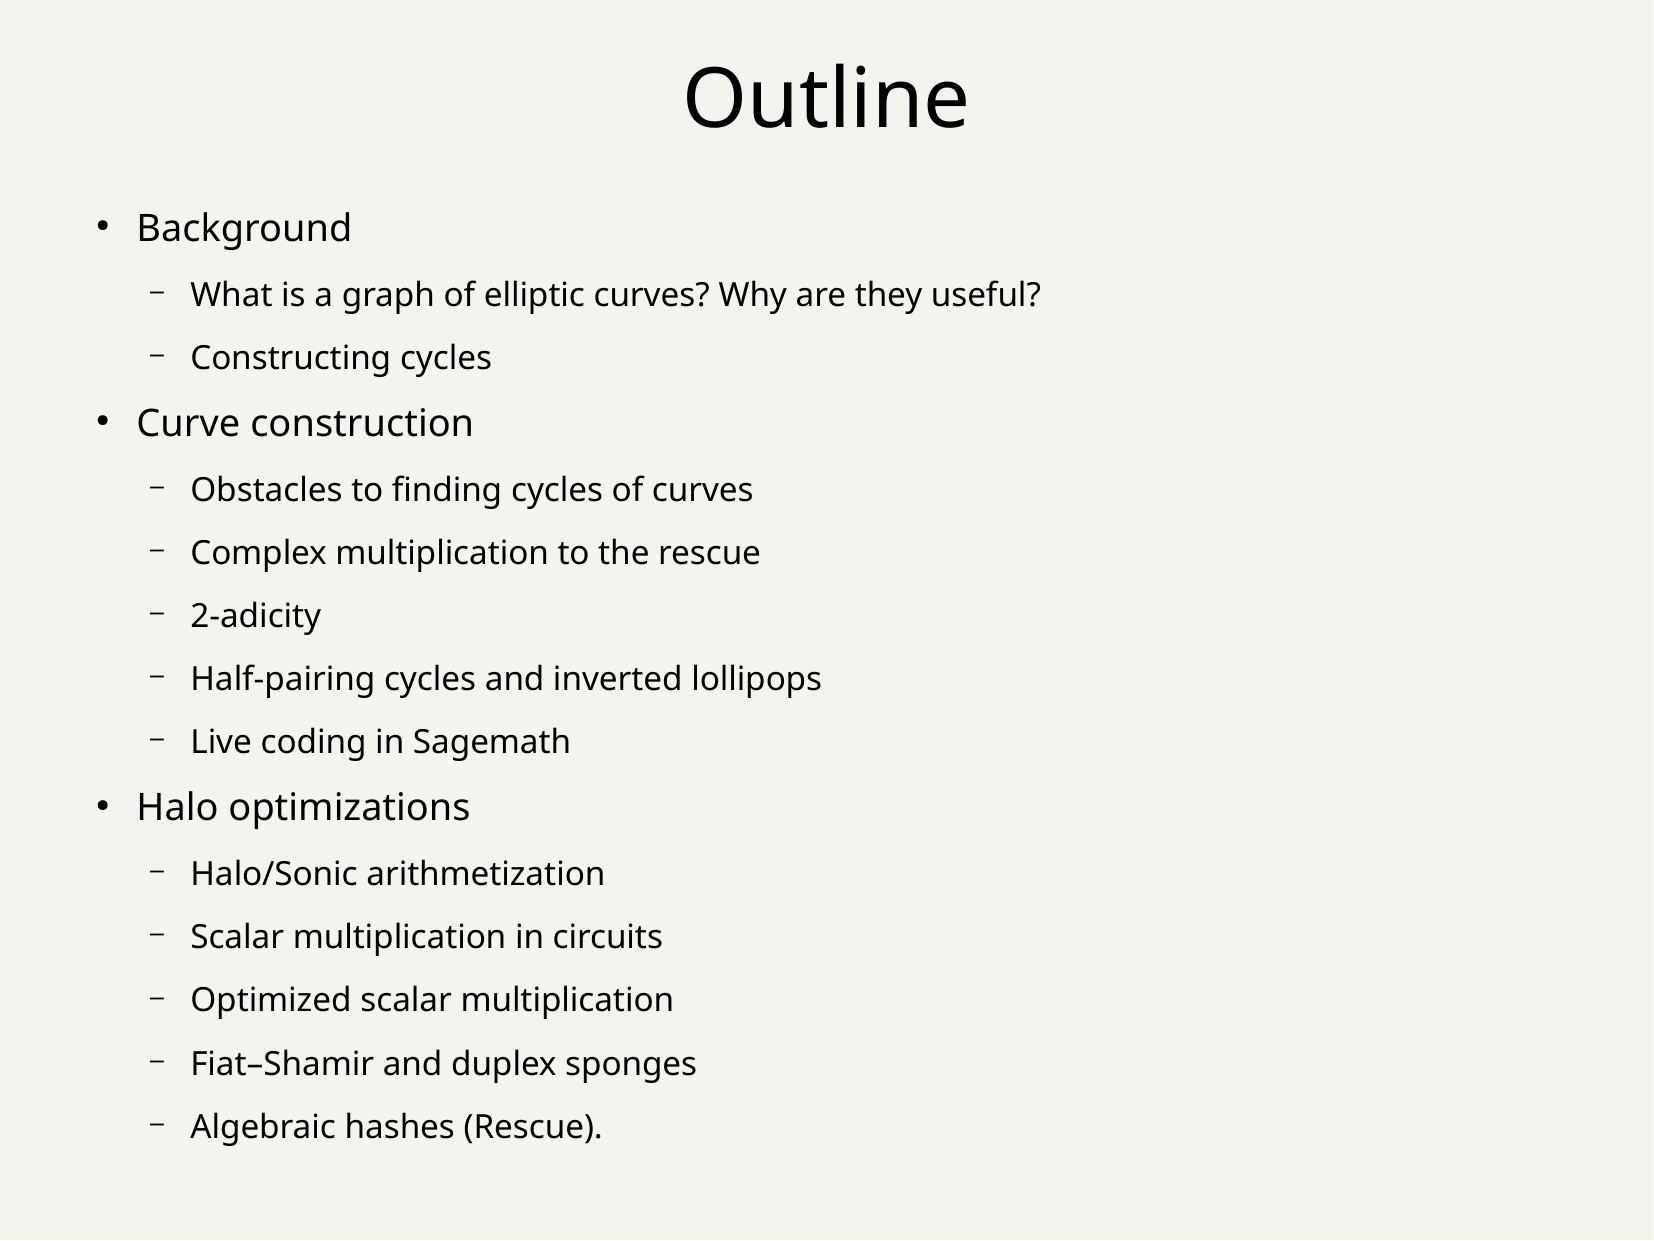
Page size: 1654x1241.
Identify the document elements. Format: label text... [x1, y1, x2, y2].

title Outline [82, 25, 1571, 166]
list Background What is a graph of elliptic curves? Why are they useful? Constructing cycles Curve construction Obstacles to finding cycles of curves Complex multiplication to the rescue 2-adicity Half-pairing cycles and inverted lollipops Live coding in Sagemath Halo optimizations Halo/Sonic arithmetization Scalar multiplication in circuits Optimized scalar multiplication Fiat–Shamir and duplex sponges Algebraic hashes (Rescue). [82, 200, 1583, 1158]
